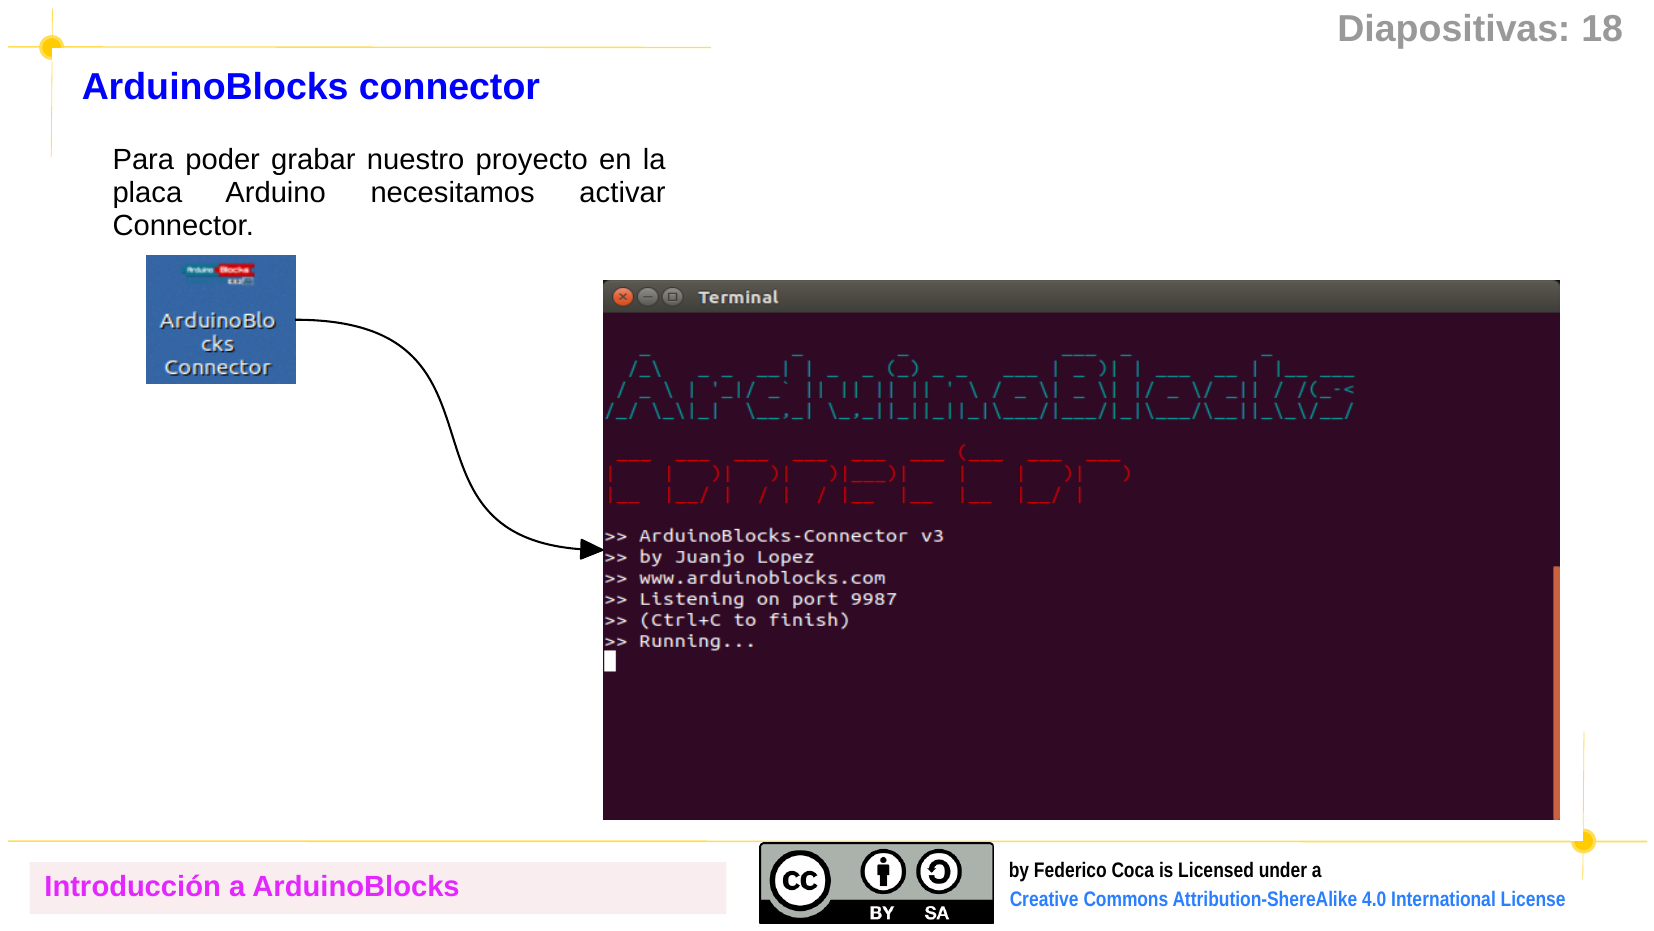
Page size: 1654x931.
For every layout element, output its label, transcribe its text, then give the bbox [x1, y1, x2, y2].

picture [603, 280, 1560, 820]
text_box Introducción a ArduinoBlocks [29, 862, 727, 915]
text_box Diapositivas: 18 [1322, 0, 1644, 57]
text_box ArduinoBlocks connector [67, 58, 1207, 116]
text_box Para poder grabar nuestro proyecto en la placa Arduino necesitamos activar Connector. [97, 135, 682, 249]
picture [146, 255, 296, 384]
